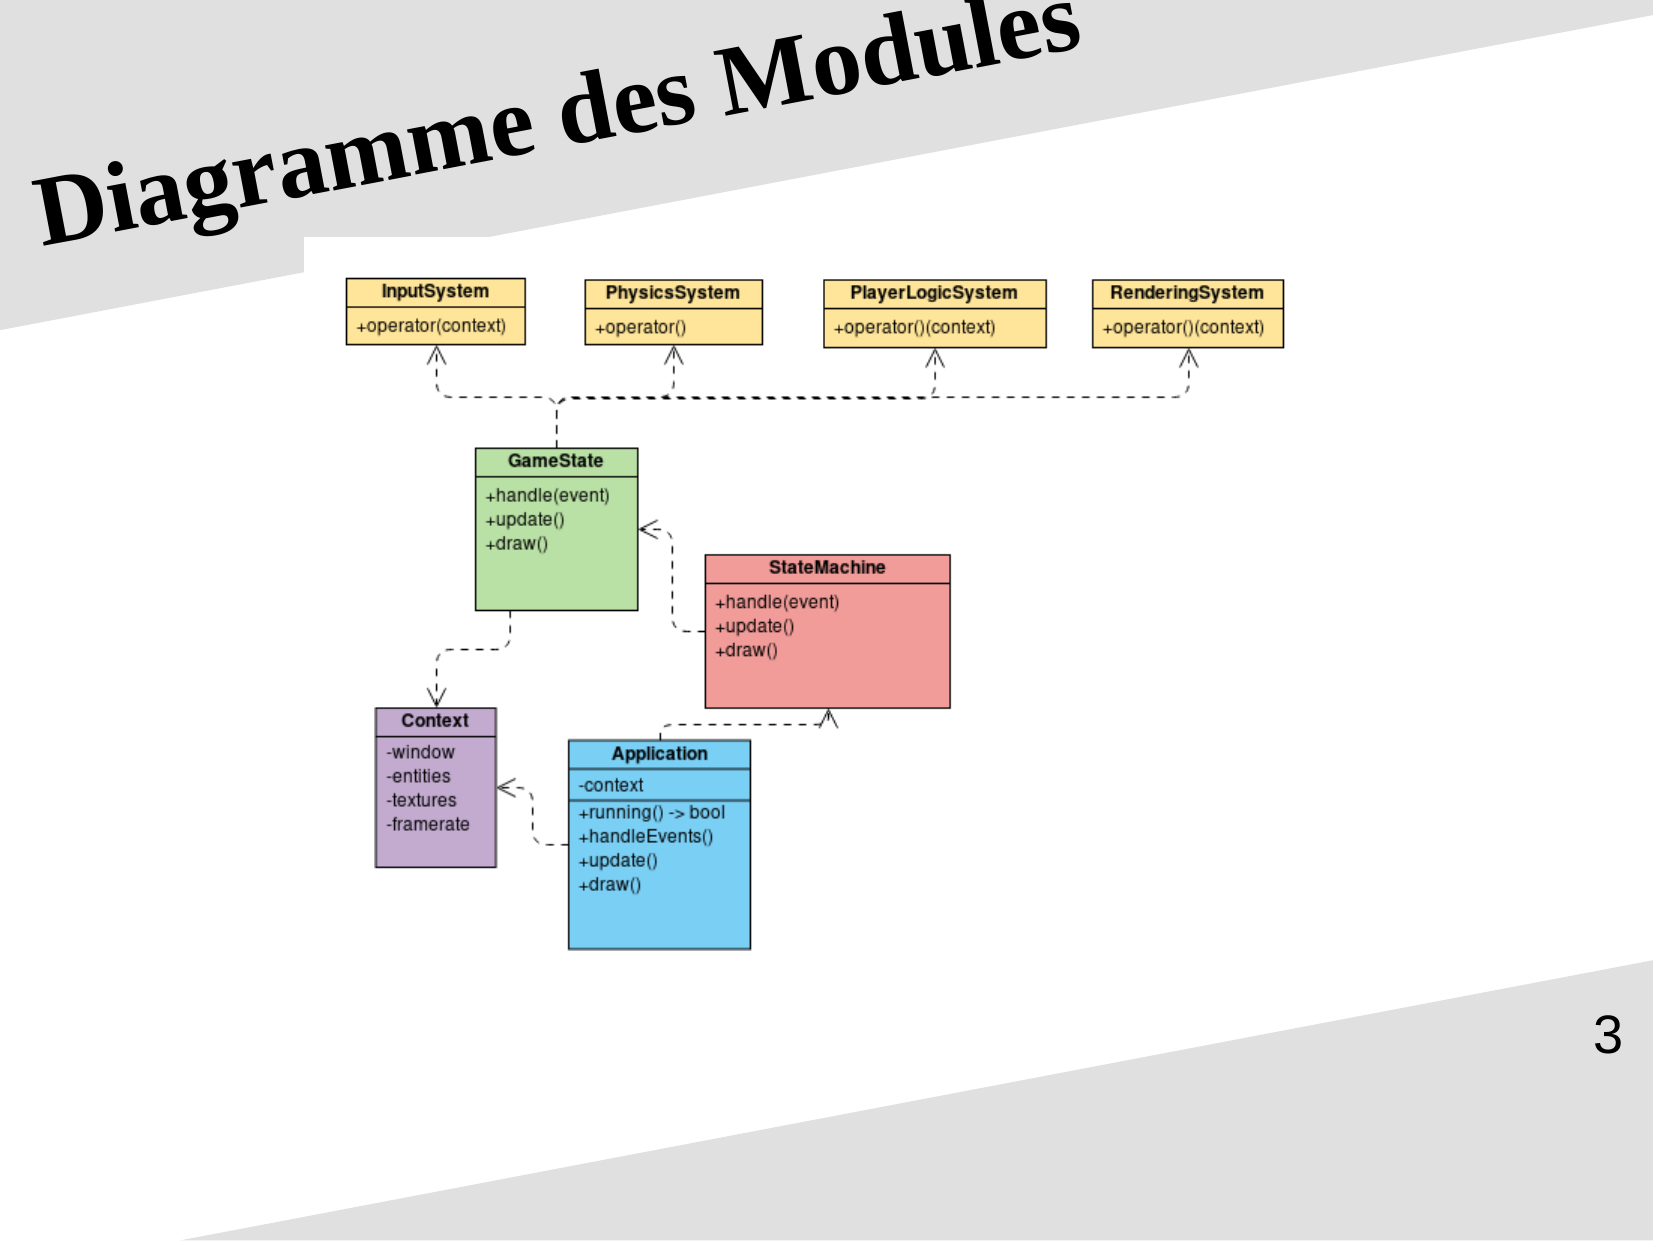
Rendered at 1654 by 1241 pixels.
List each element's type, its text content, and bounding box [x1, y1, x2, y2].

title Diagramme des Modules [16, 0, 1518, 315]
picture [304, 237, 1349, 1007]
